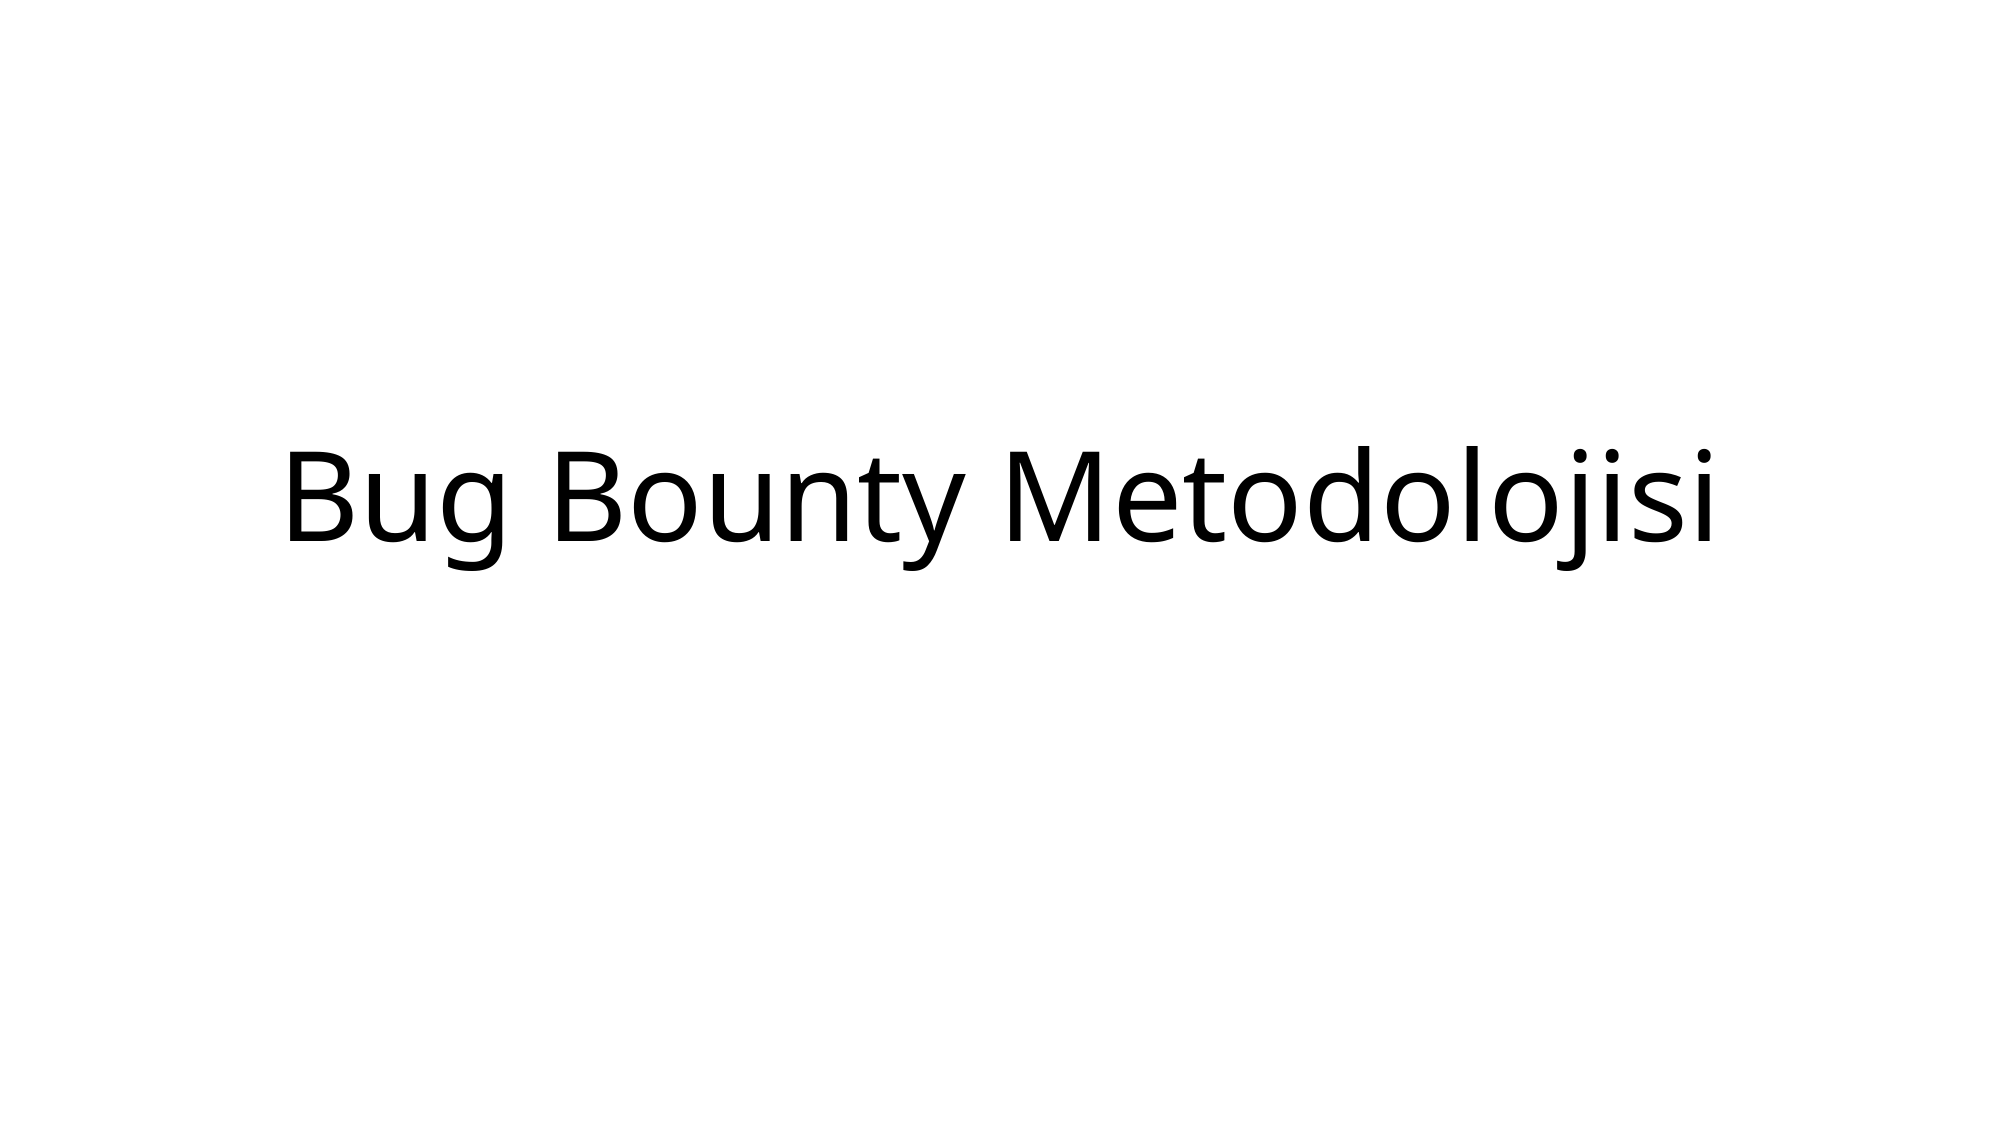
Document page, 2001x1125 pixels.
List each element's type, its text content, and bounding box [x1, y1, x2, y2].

title Bug Bounty Metodolojisi [249, 184, 1750, 576]
